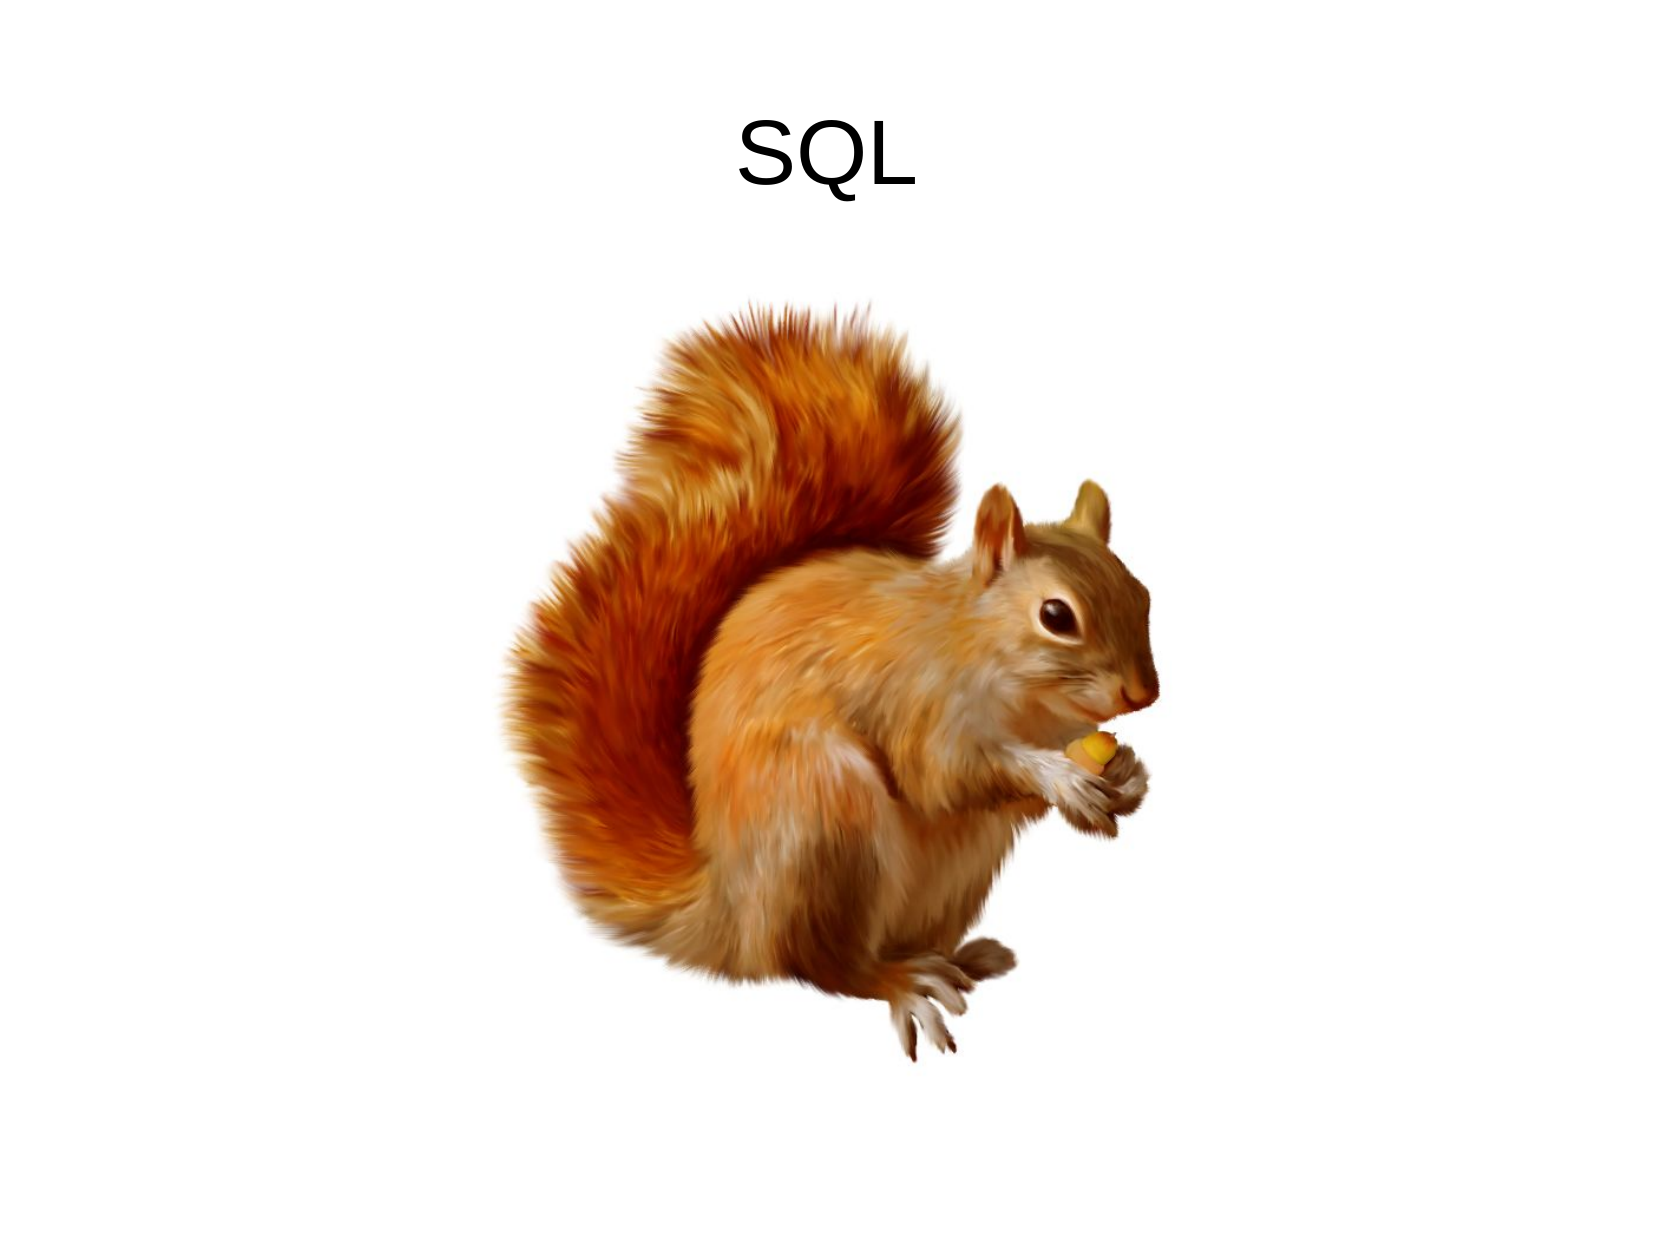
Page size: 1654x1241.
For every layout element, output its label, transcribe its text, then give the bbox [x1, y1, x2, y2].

picture [473, 283, 1181, 1078]
title SQL [82, 49, 1571, 257]
